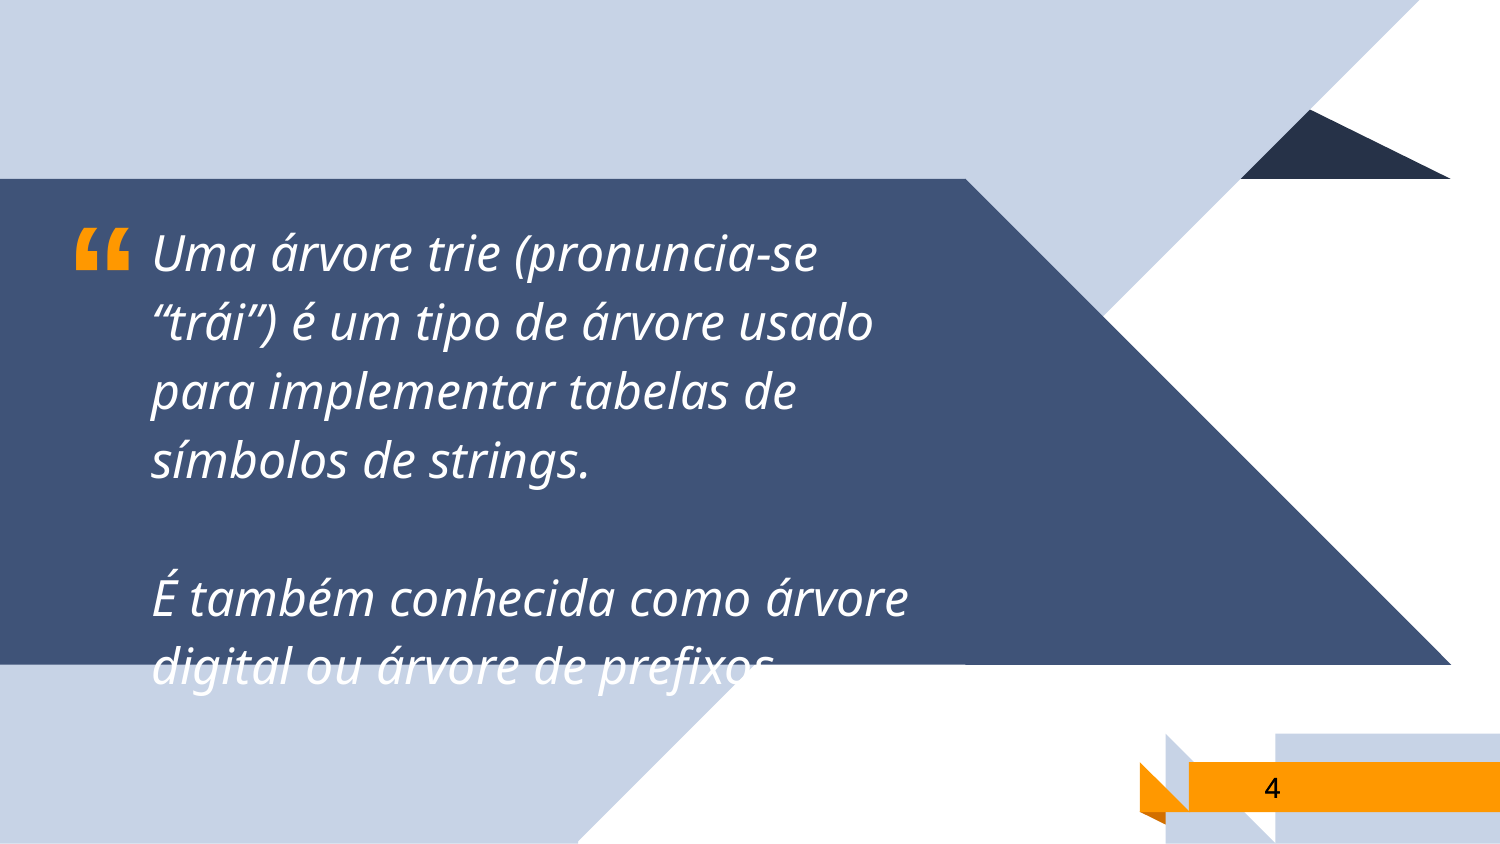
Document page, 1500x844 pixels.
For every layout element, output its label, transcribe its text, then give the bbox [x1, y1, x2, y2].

list Uma árvore trie (pronuncia-se “trái”) é um tipo de árvore usado para implementar tabelas de símbolos de strings. É também conhecida como árvore digital ou árvore de prefixos. [136, 197, 972, 648]
slide_number <number> [1249, 760, 1494, 813]
